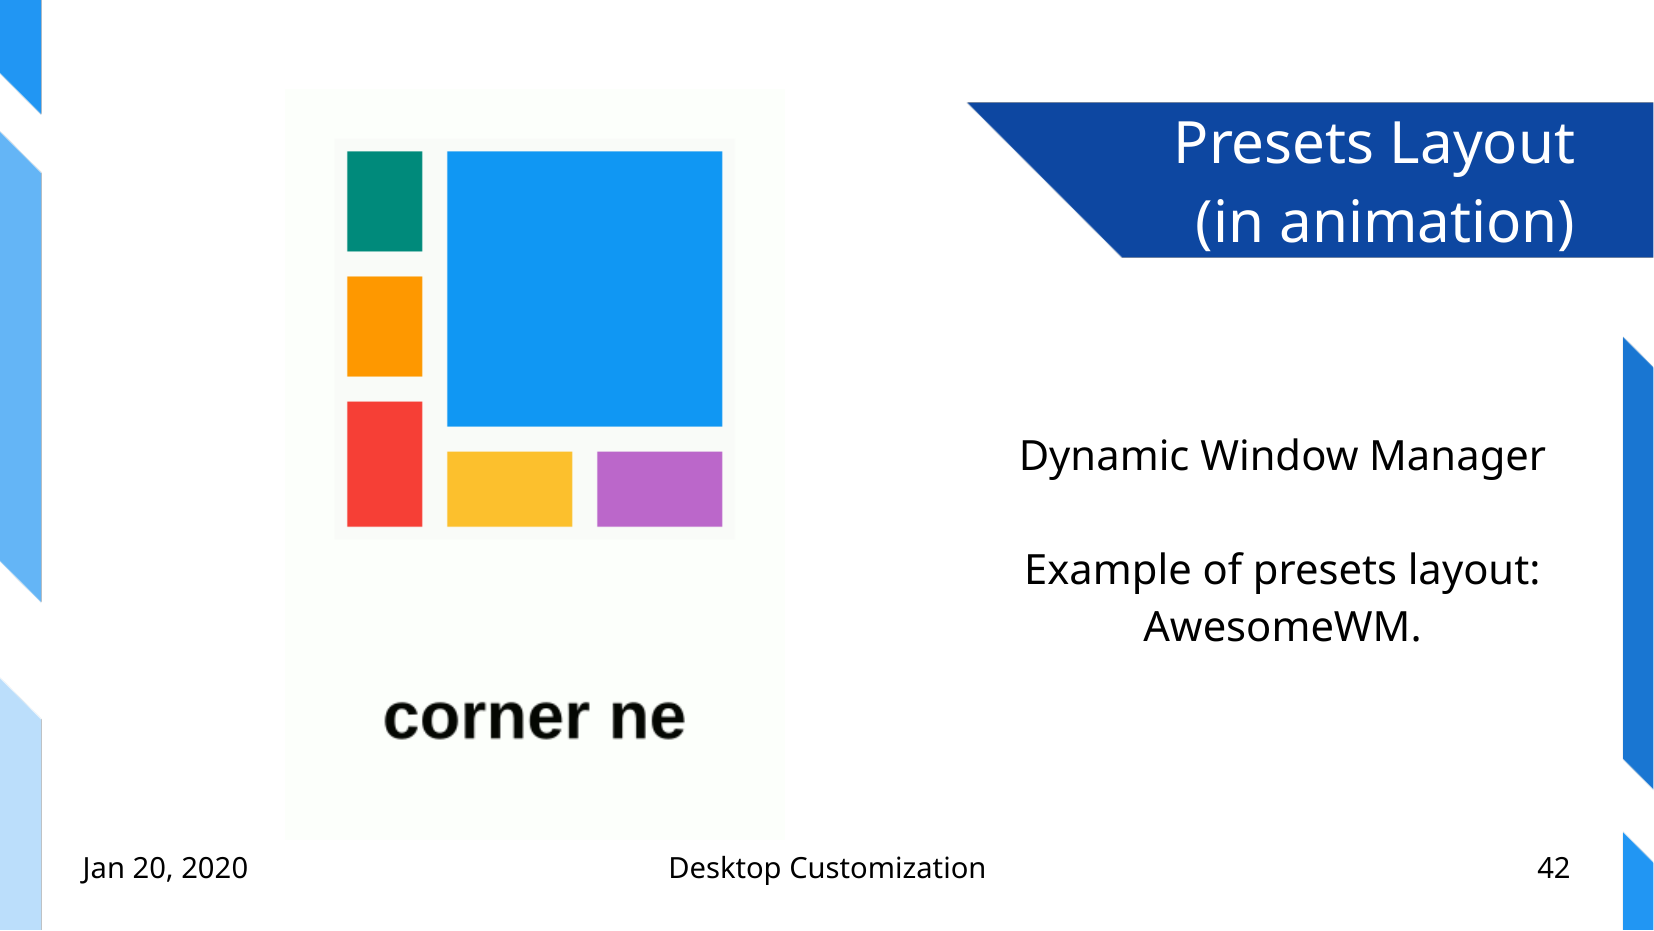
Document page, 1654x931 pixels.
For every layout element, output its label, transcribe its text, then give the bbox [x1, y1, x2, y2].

picture [0, 0, 1654, 930]
subtitle Dynamic Window Manager Example of presets layout: AwesomeWM. [975, 270, 1591, 811]
title Presets Layout (in animation) [1050, 105, 1576, 256]
